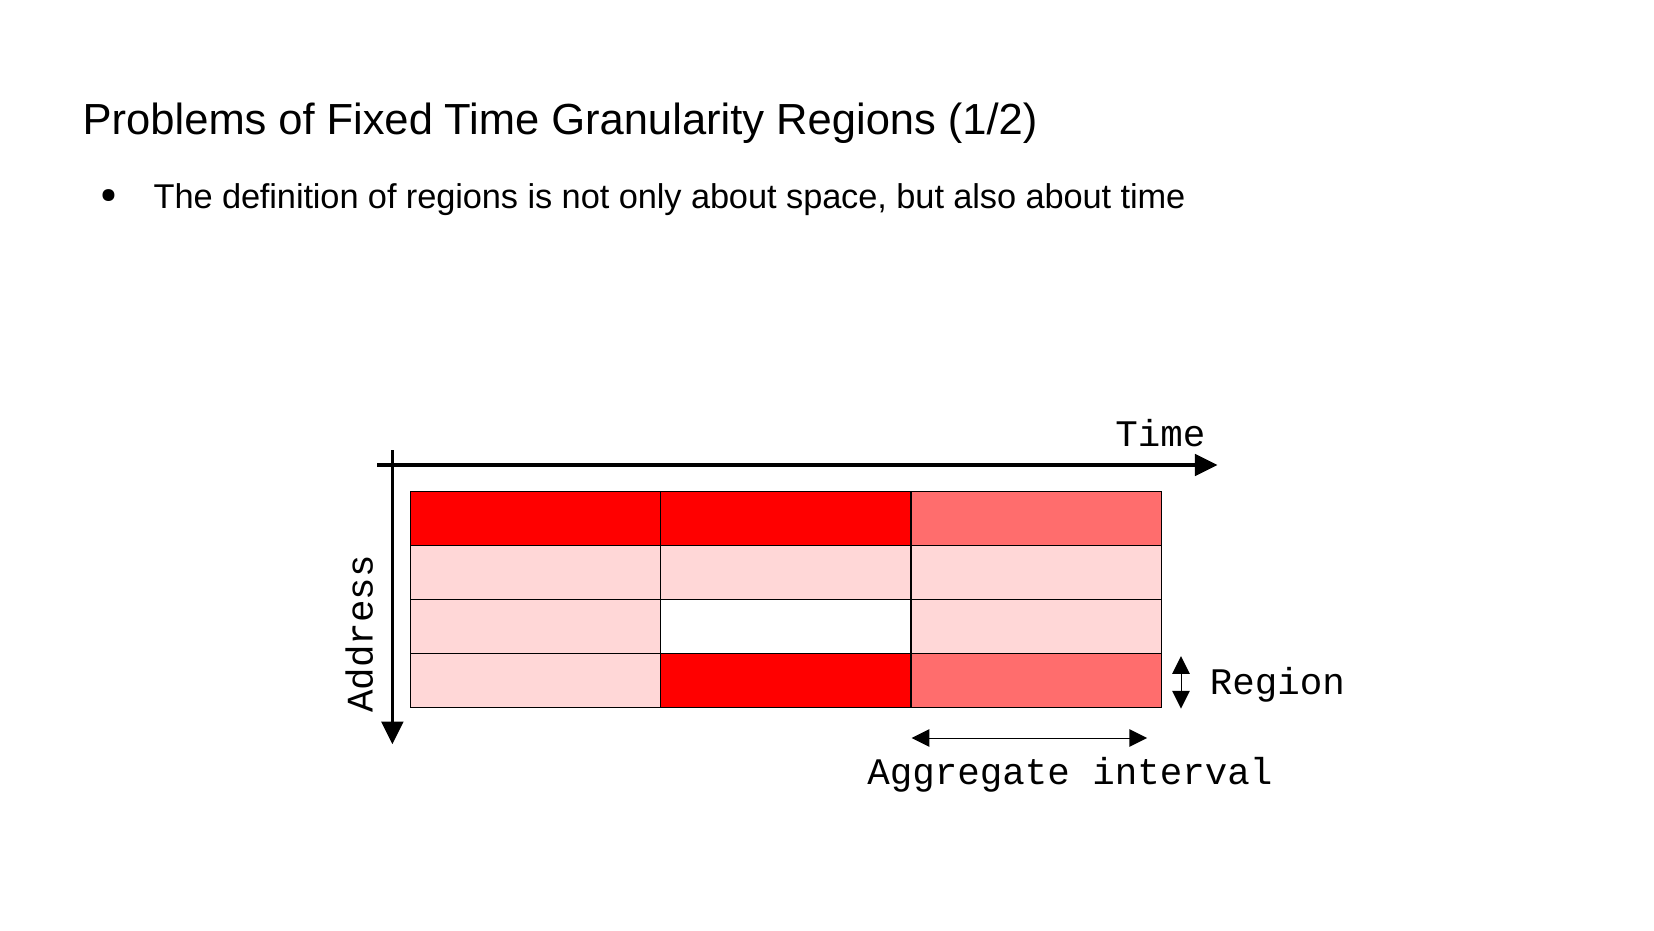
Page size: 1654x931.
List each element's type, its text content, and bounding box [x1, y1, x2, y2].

table_header [661, 492, 910, 545]
table_cell [912, 600, 1161, 653]
title Problems of Fixed Time Granularity Regions (1/2) [82, 81, 1571, 157]
table_cell [411, 546, 660, 599]
table_cell [661, 654, 910, 707]
text_box Aggregate interval [852, 746, 1288, 804]
list The definition of regions is not only about space, but also about time [82, 177, 1571, 833]
table_cell [411, 600, 660, 653]
table_cell [411, 654, 660, 707]
table_header [411, 492, 660, 545]
text_box Time [1100, 408, 1221, 466]
table_cell [661, 546, 910, 599]
table_cell [661, 600, 910, 653]
table_cell [912, 546, 1161, 599]
text_box Address [333, 525, 434, 728]
table_cell [912, 654, 1161, 707]
table_header [912, 492, 1161, 545]
text_box Region [1195, 656, 1360, 714]
